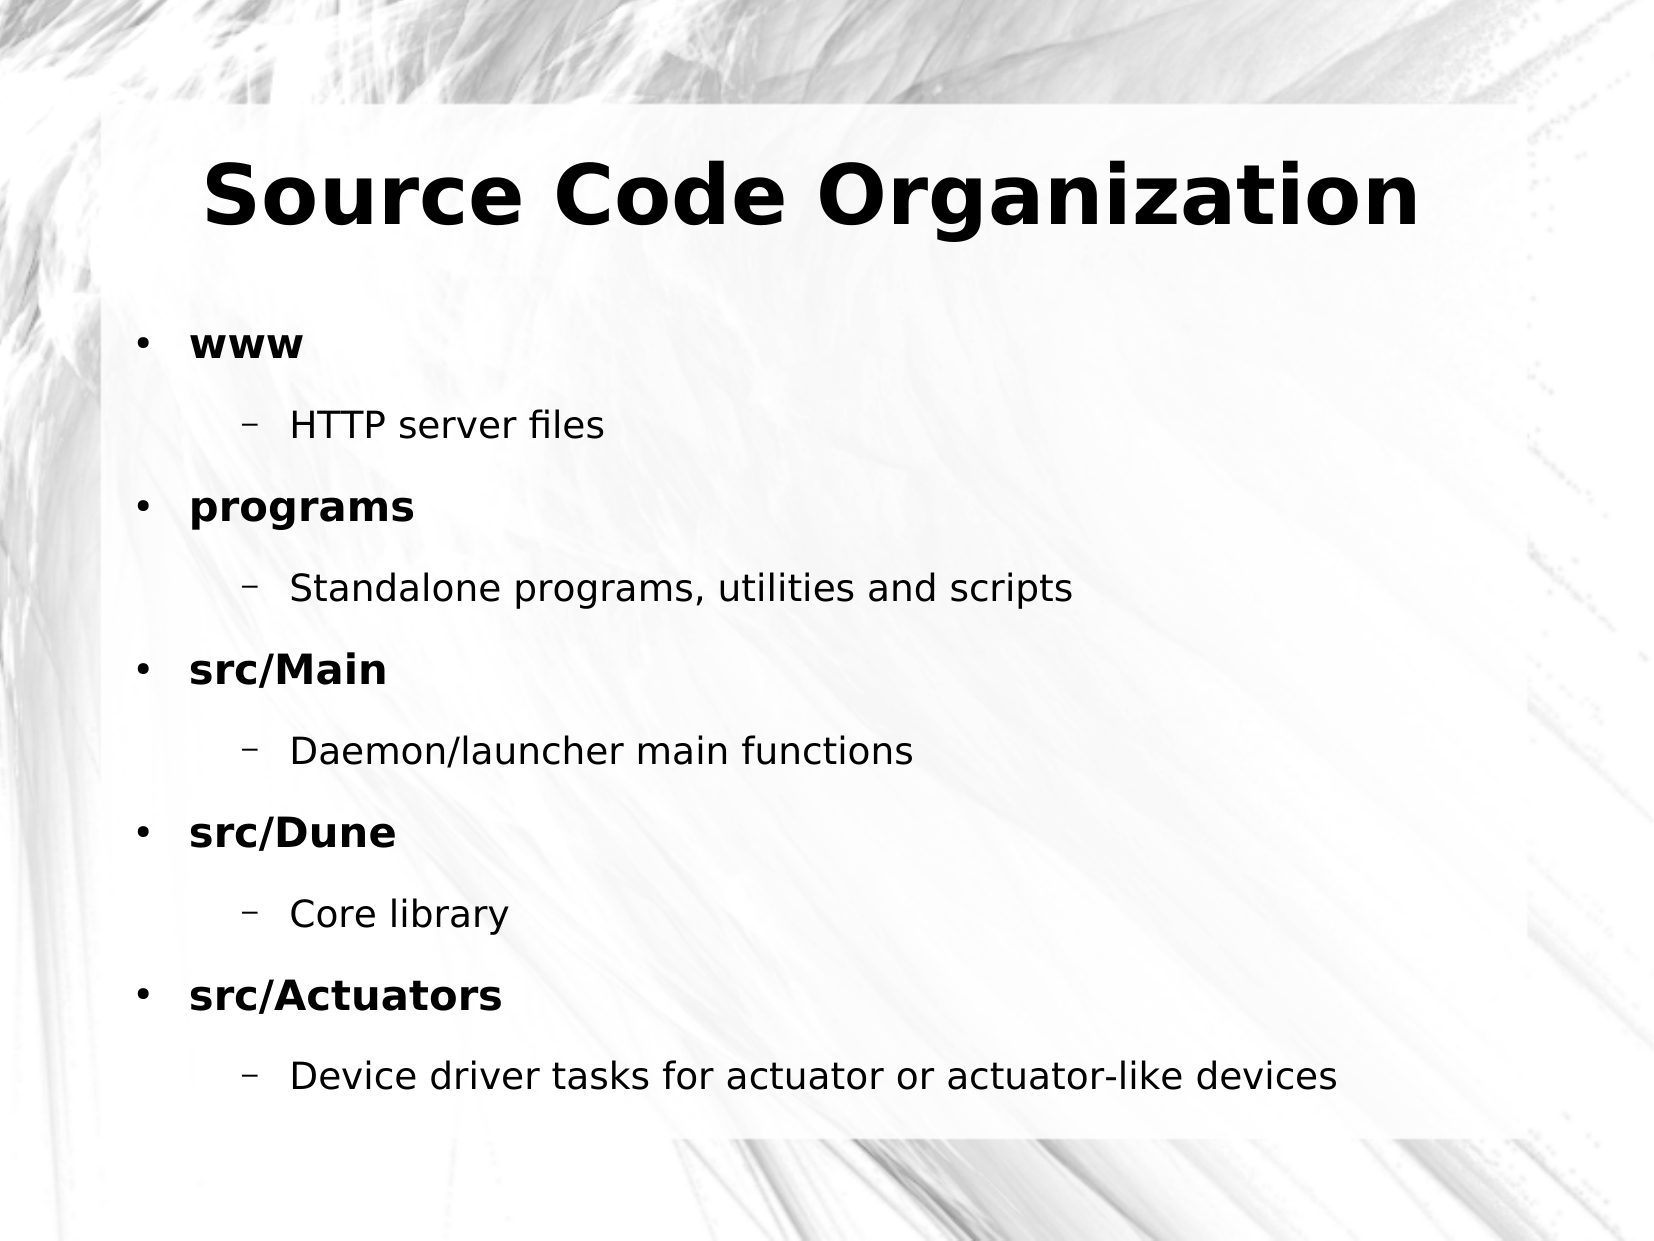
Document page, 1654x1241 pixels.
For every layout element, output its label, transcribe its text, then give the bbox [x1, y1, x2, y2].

picture [0, 0, 1654, 1241]
list www HTTP server files programs Standalone programs, utilities and scripts src/Main Daemon/launcher main functions src/Dune Core library src/Actuators Device driver tasks for actuator or actuator-like devices [118, 319, 1571, 1099]
title Source Code Organization [118, 117, 1506, 275]
